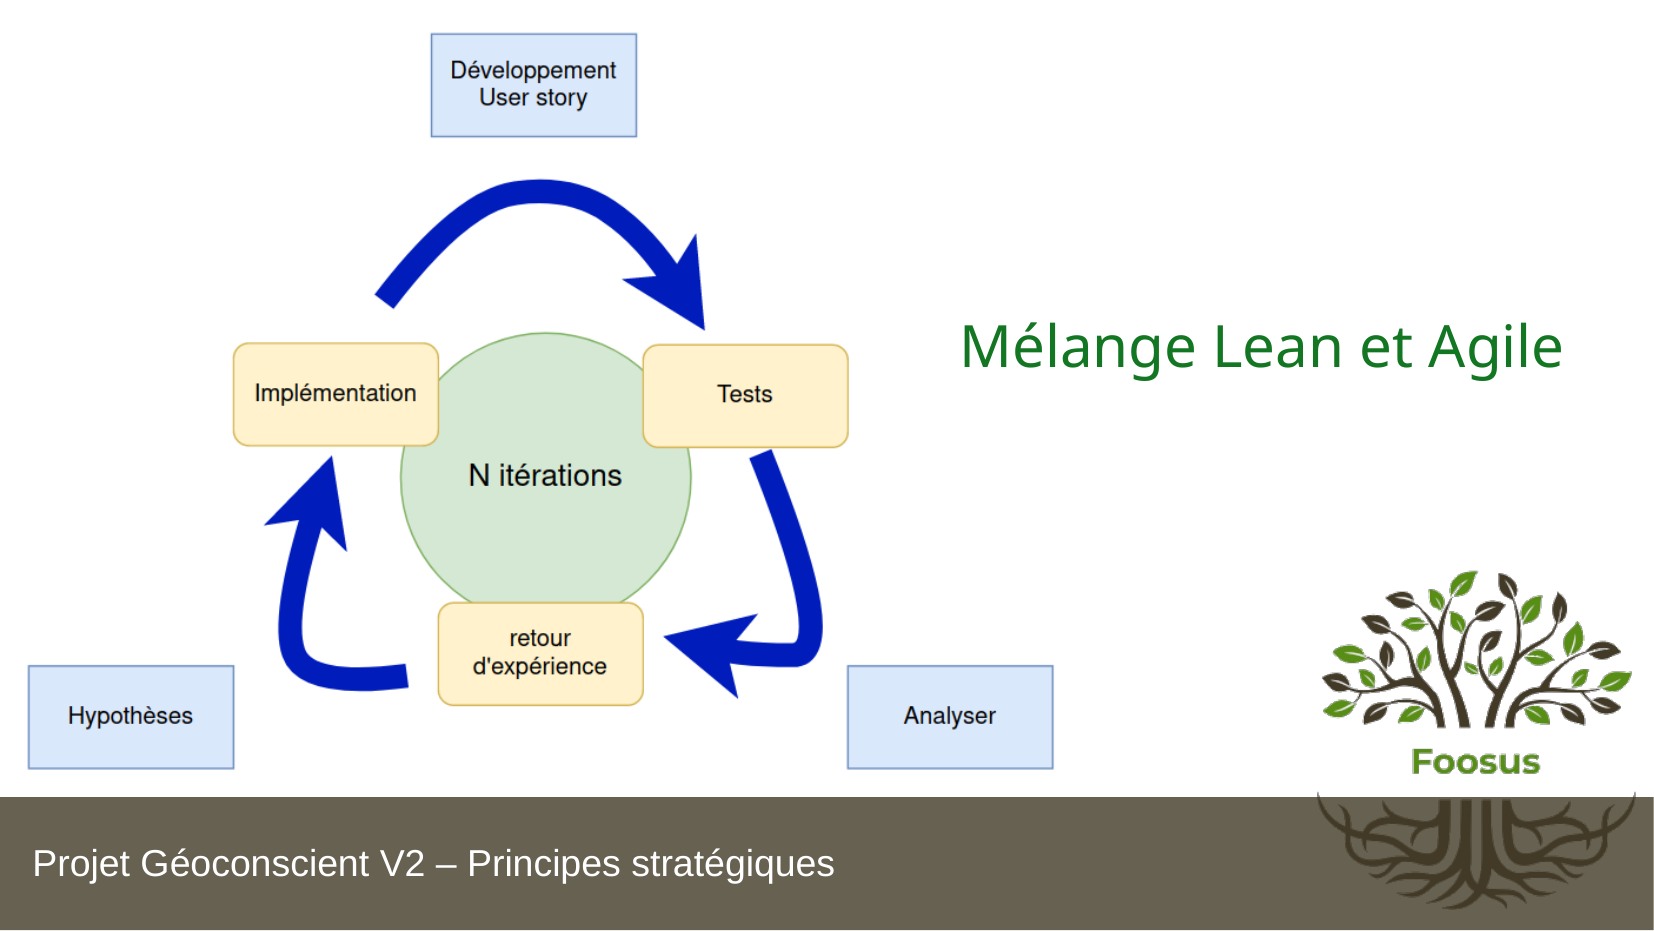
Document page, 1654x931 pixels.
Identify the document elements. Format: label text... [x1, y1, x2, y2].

text_box Projet Géoconscient V2 – Principes stratégiques [17, 835, 1329, 931]
picture [1299, 560, 1654, 797]
text_box Mélange Lean et Agile [944, 297, 1595, 443]
text_box [0, 797, 1654, 931]
picture [12, 29, 1063, 784]
